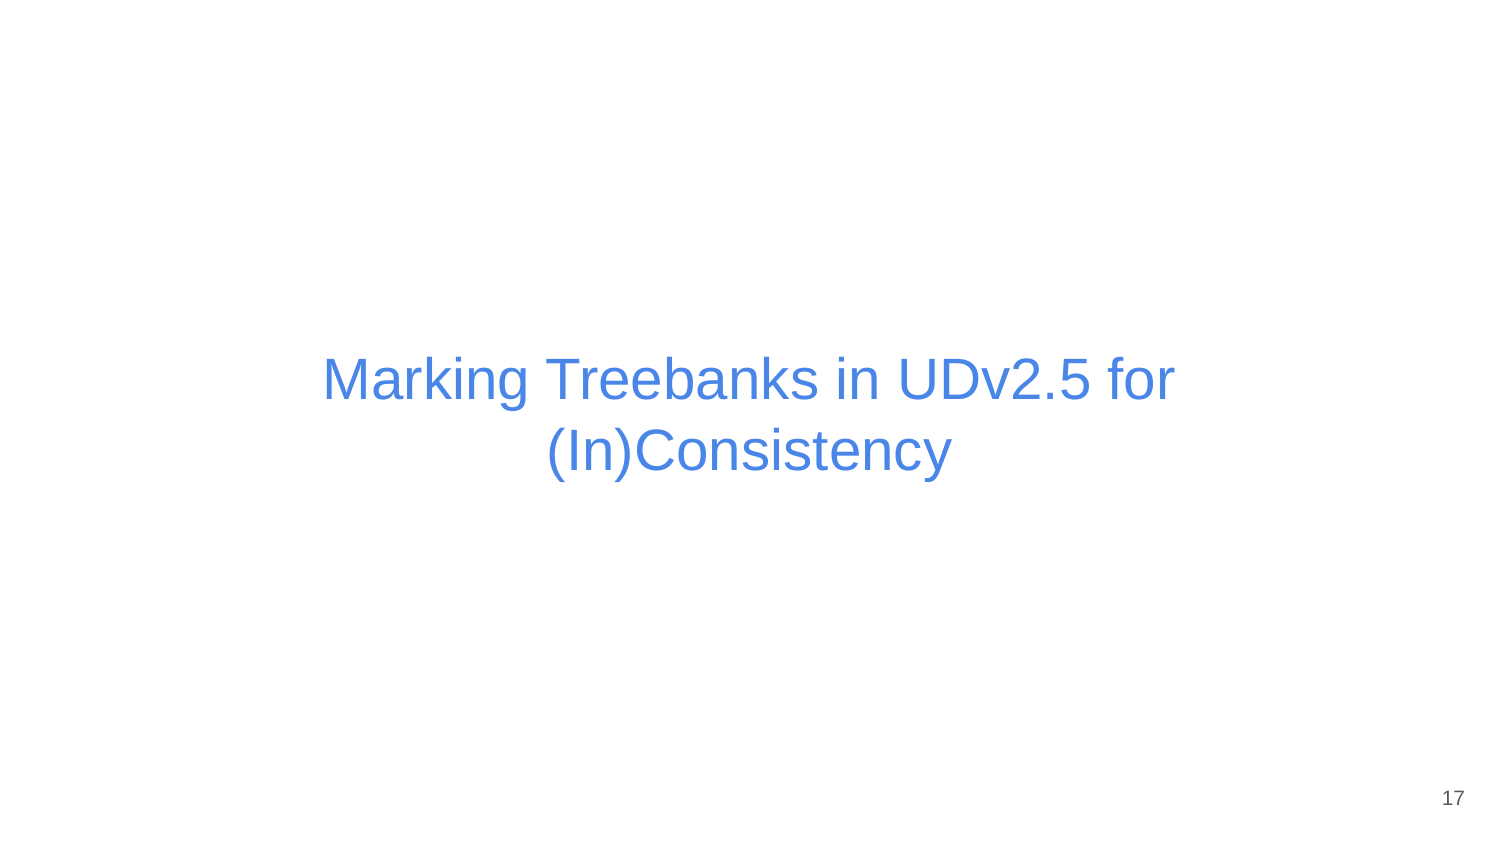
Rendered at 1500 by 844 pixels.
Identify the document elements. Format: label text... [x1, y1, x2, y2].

title Marking Treebanks in UDv2.5 for (In)Consistency [124, 326, 1376, 517]
slide_number 1 [1389, 764, 1480, 830]
